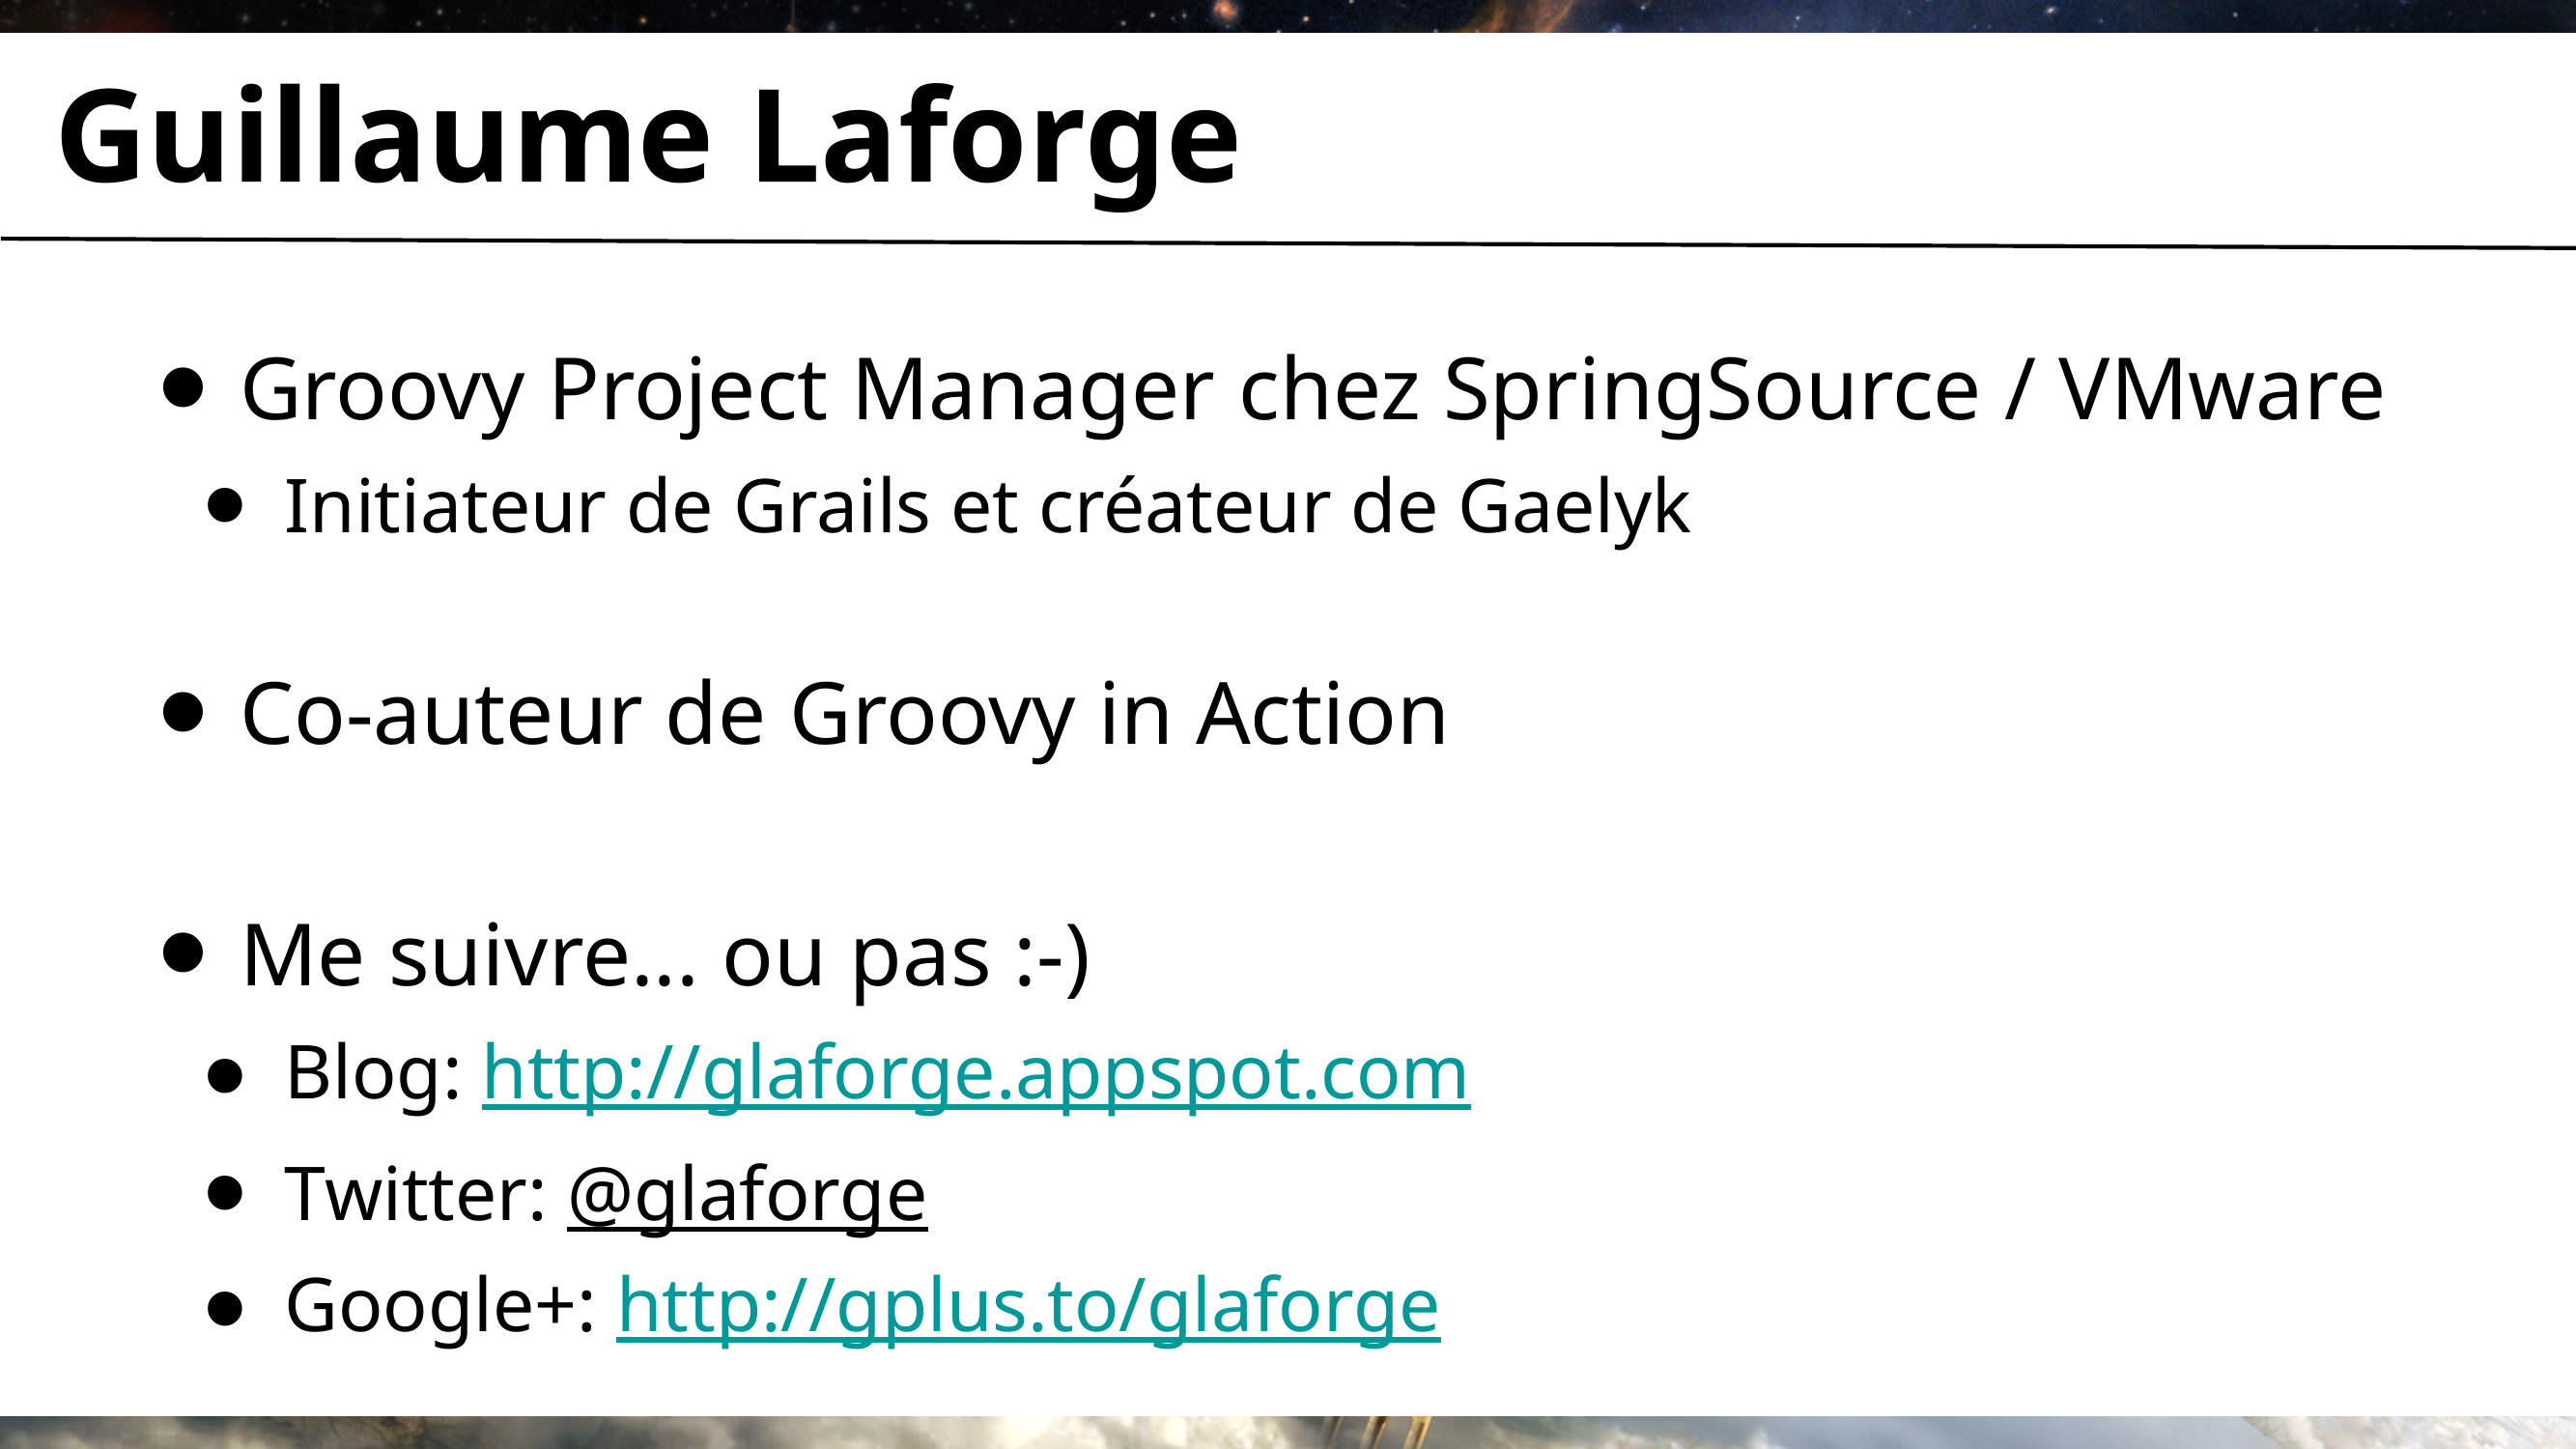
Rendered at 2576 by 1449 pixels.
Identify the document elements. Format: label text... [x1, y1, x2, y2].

title Guillaume Laforge [45, 12, 2528, 250]
list Groovy Project Manager chez SpringSource / VMware Initiateur de Grails et créateur de Gaelyk Co-auteur de Groovy in Action Me suivre... ou pas :-) Blog: http://glaforge.appspot.com Twitter: @glaforge Google+: http://gplus.to/glaforge [116, 326, 2457, 1387]
picture [0, 1416, 2576, 1449]
picture [0, 0, 2576, 33]
